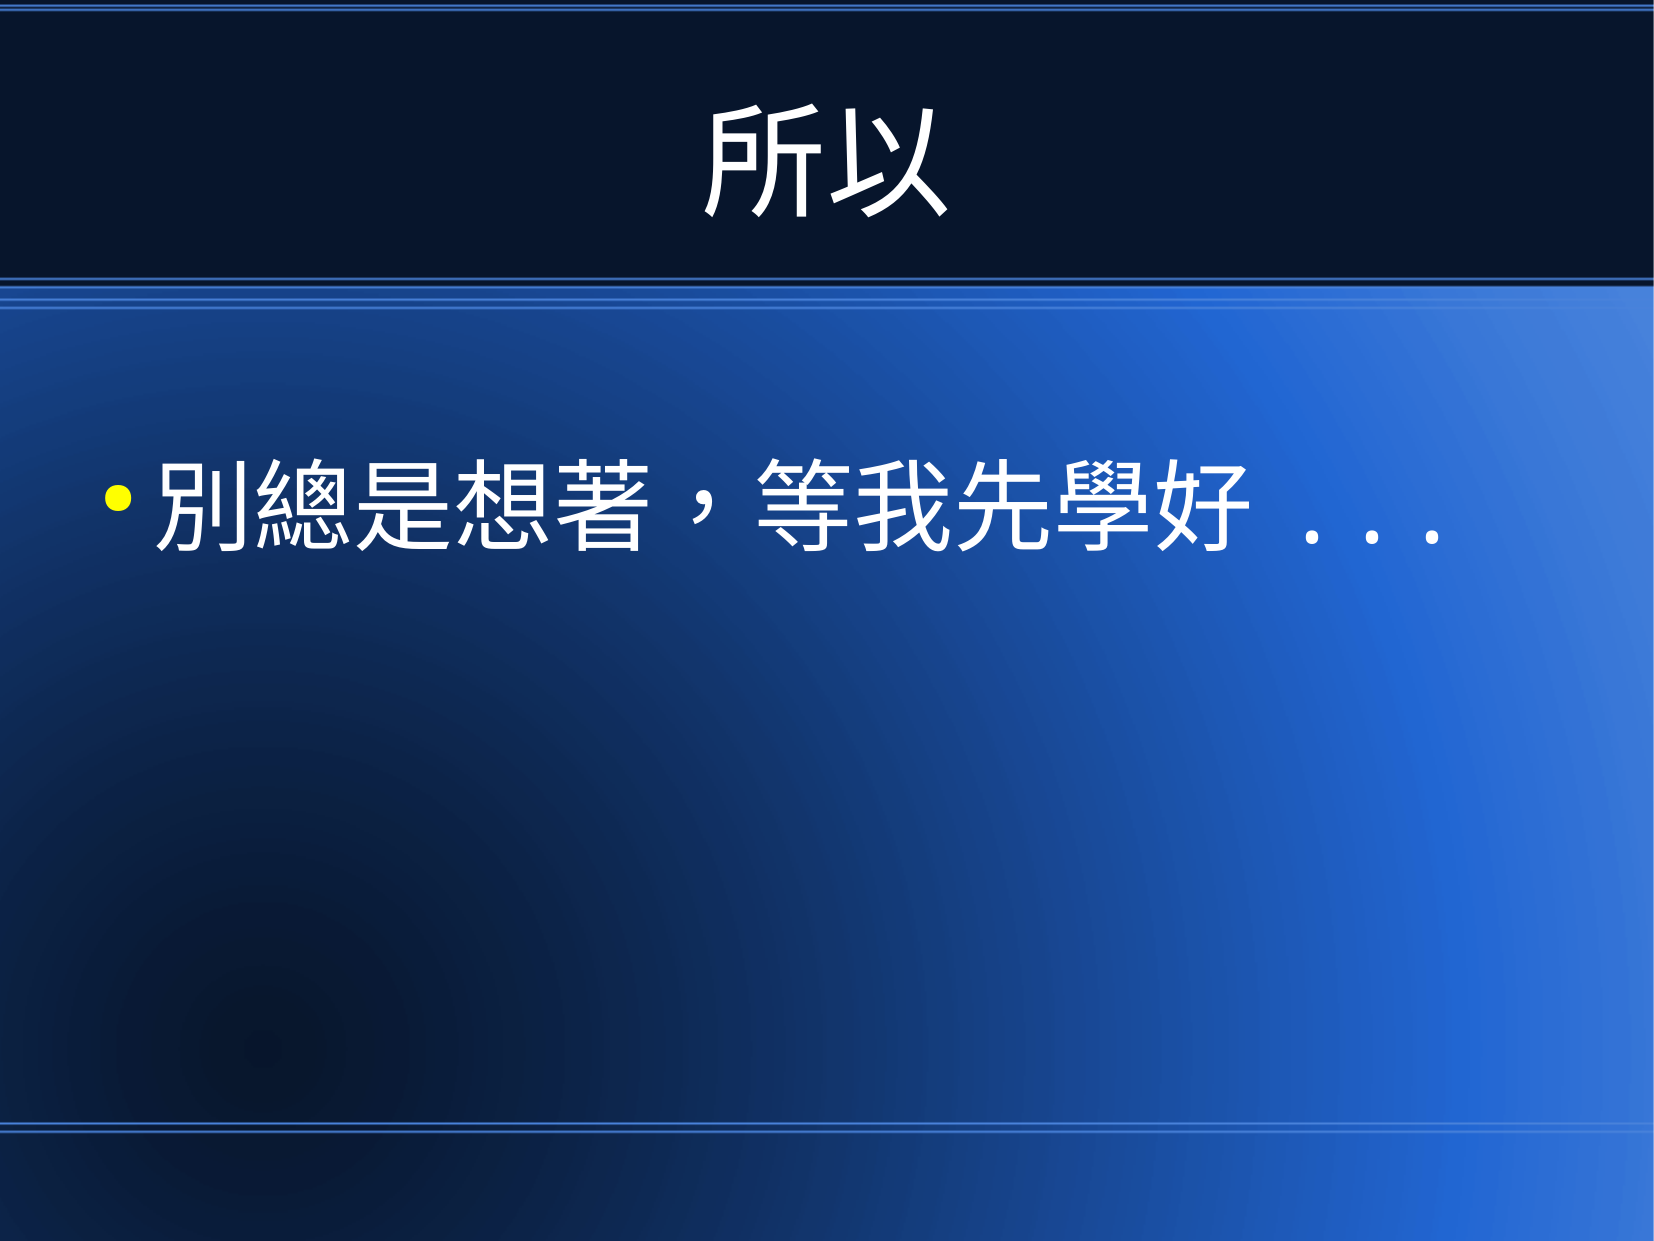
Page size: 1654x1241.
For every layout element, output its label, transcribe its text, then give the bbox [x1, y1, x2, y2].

picture [0, 0, 1654, 1241]
list 別總是想著，等我先學好... [82, 355, 1571, 1241]
title 所以 [82, 49, 1571, 257]
